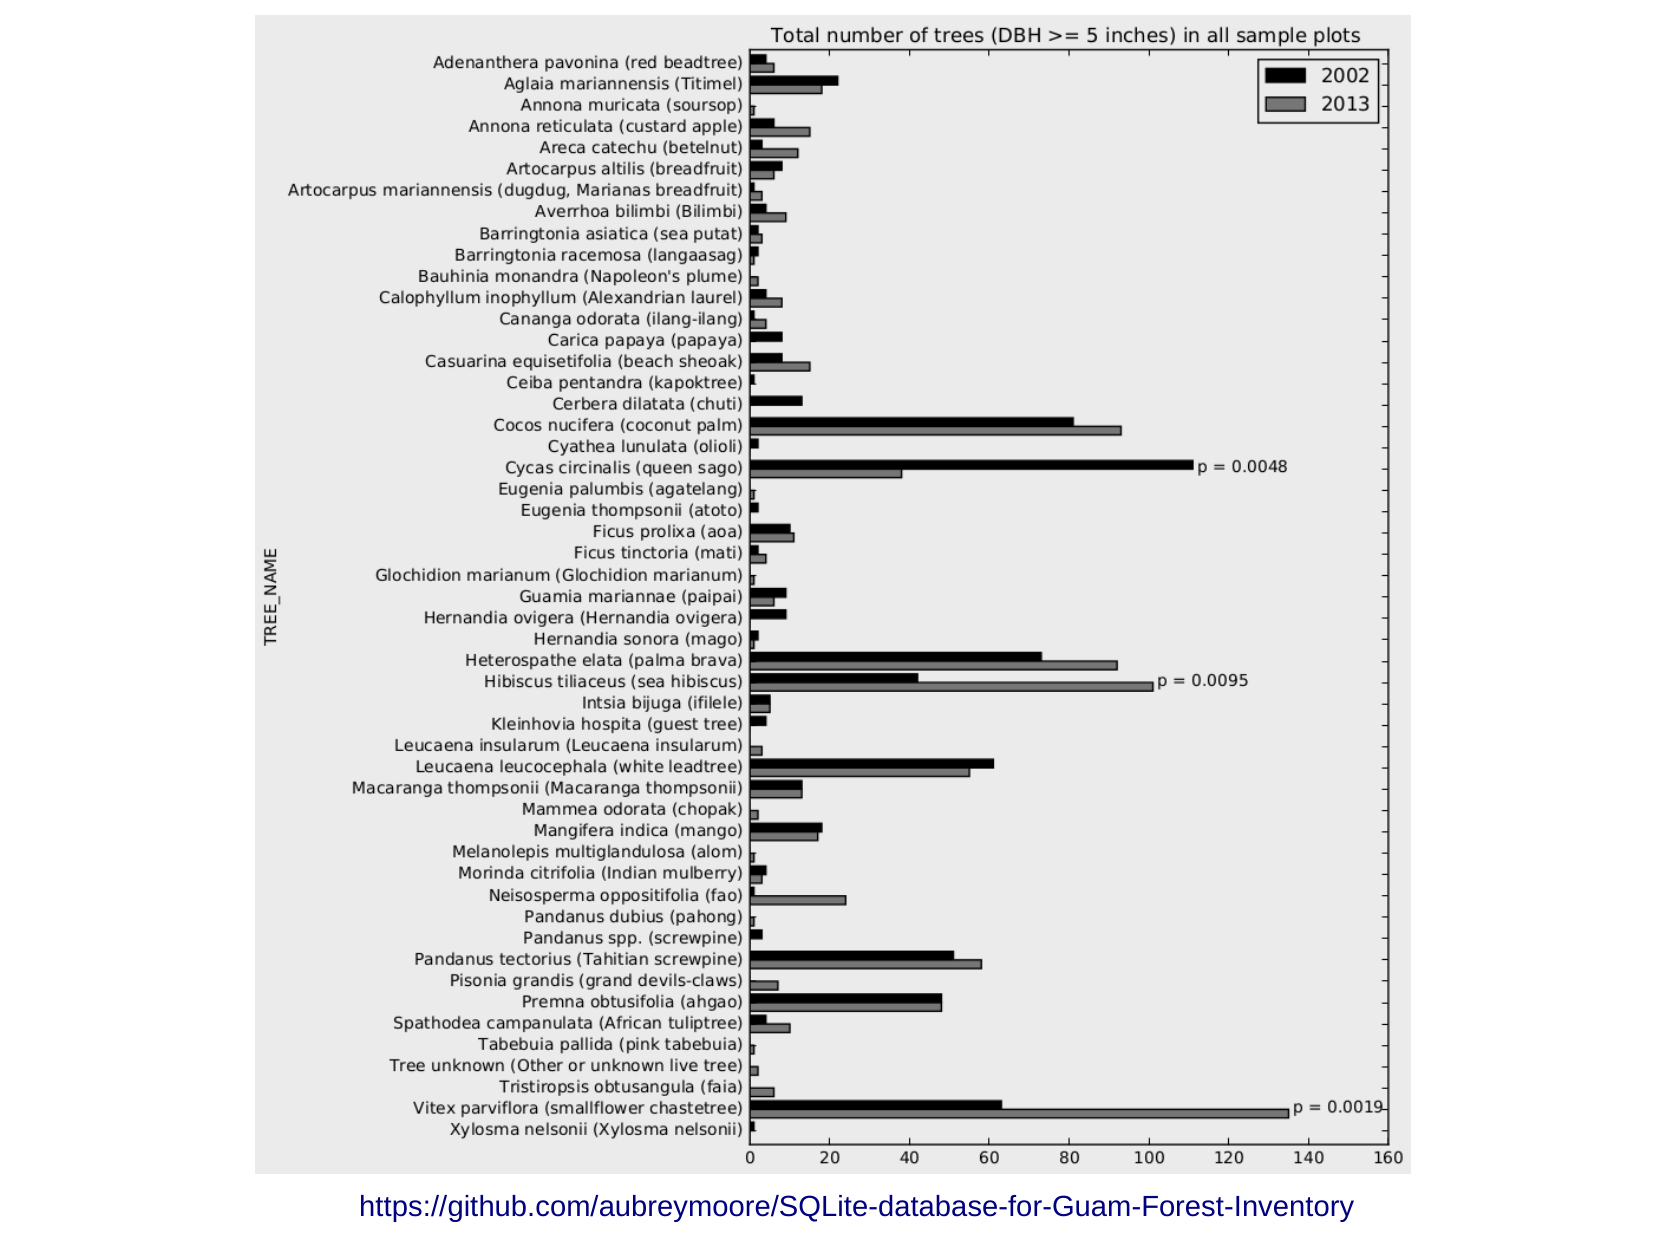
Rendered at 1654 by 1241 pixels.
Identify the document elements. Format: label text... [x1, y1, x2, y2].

picture [255, 15, 1411, 1174]
text_box https://github.com/aubreymoore/SQLite-database-for-Guam-Forest-Inventory [344, 1182, 1396, 1231]
